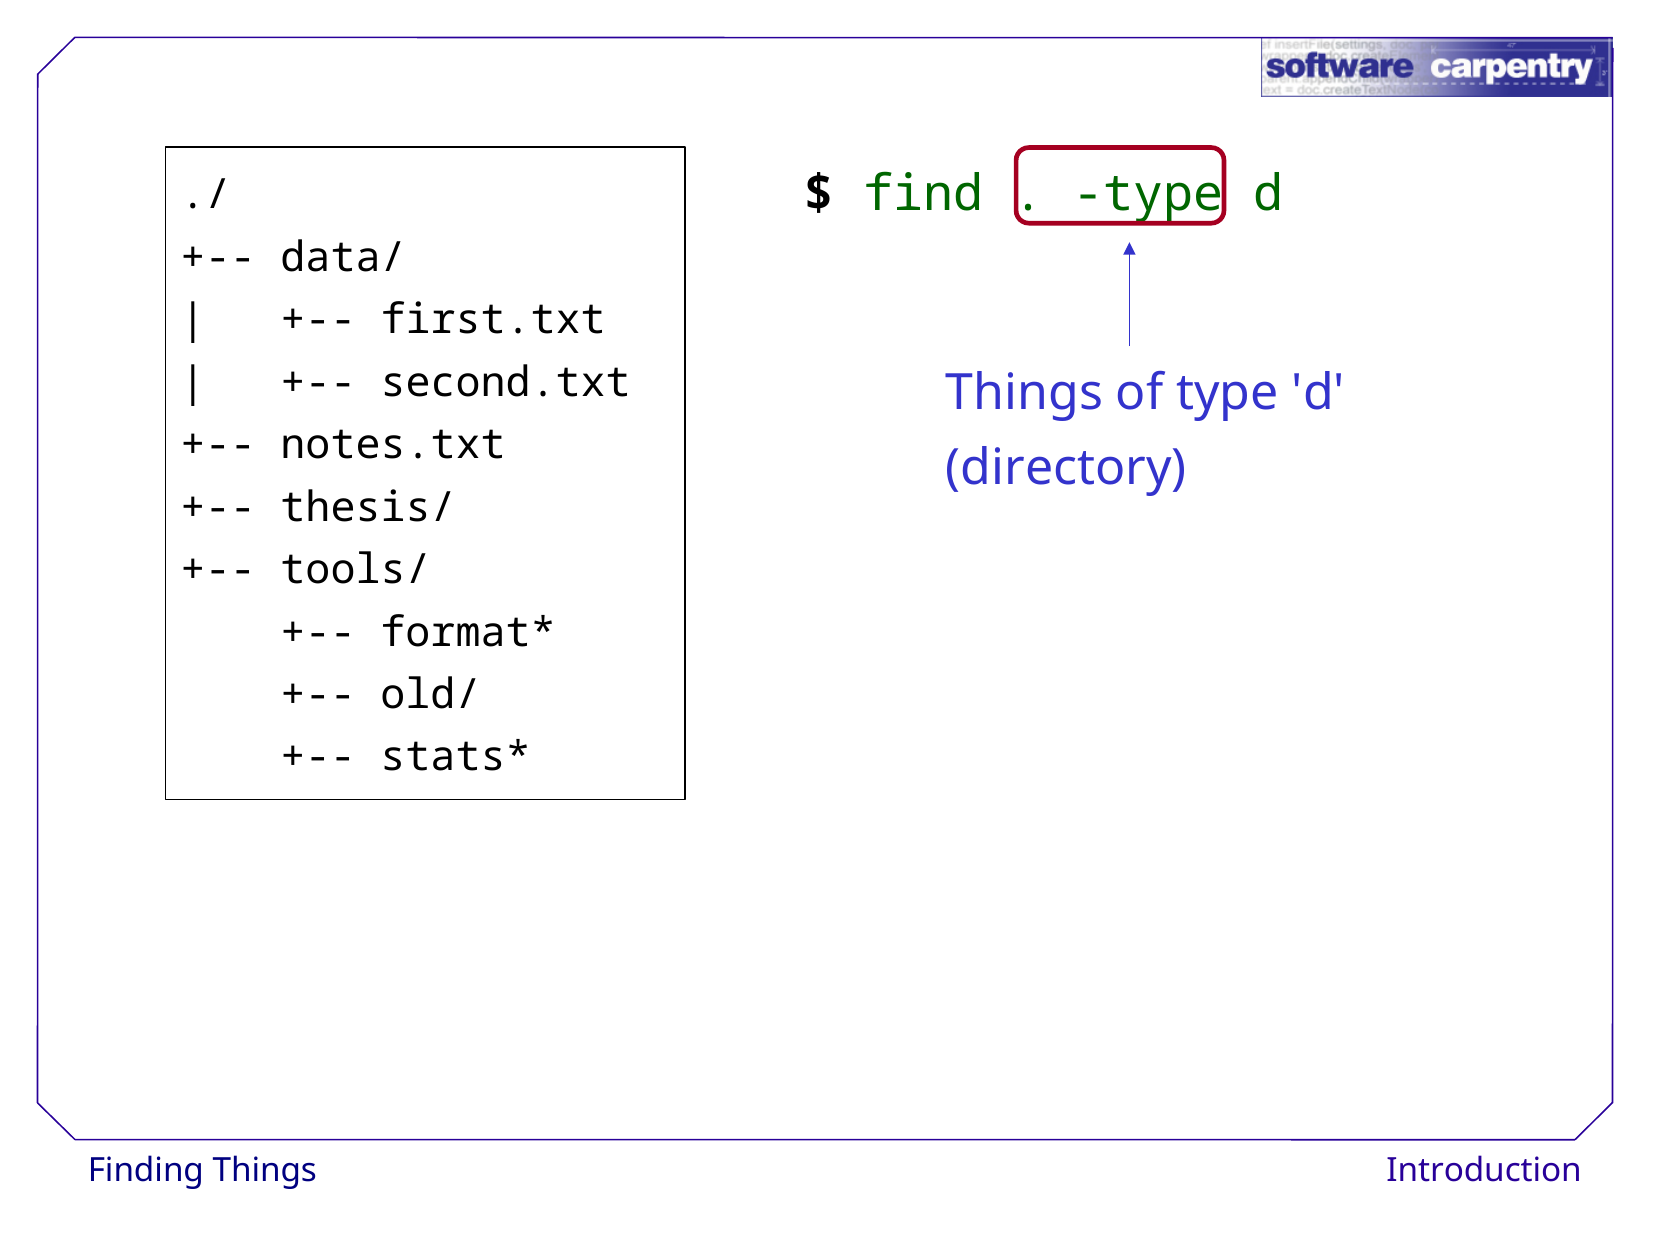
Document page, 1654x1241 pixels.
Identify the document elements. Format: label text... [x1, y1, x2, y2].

picture [1261, 39, 1613, 97]
text_box $ find . -type d [789, 138, 1480, 1055]
text_box Things of type 'd' (directory) [930, 336, 1508, 507]
text_box ./ +-- data/ | +-- first.txt | +-- second.txt +-- notes.txt +-- thesis/ +-- tools/ +-- format* +-- old/ +-- stats* [165, 147, 686, 800]
